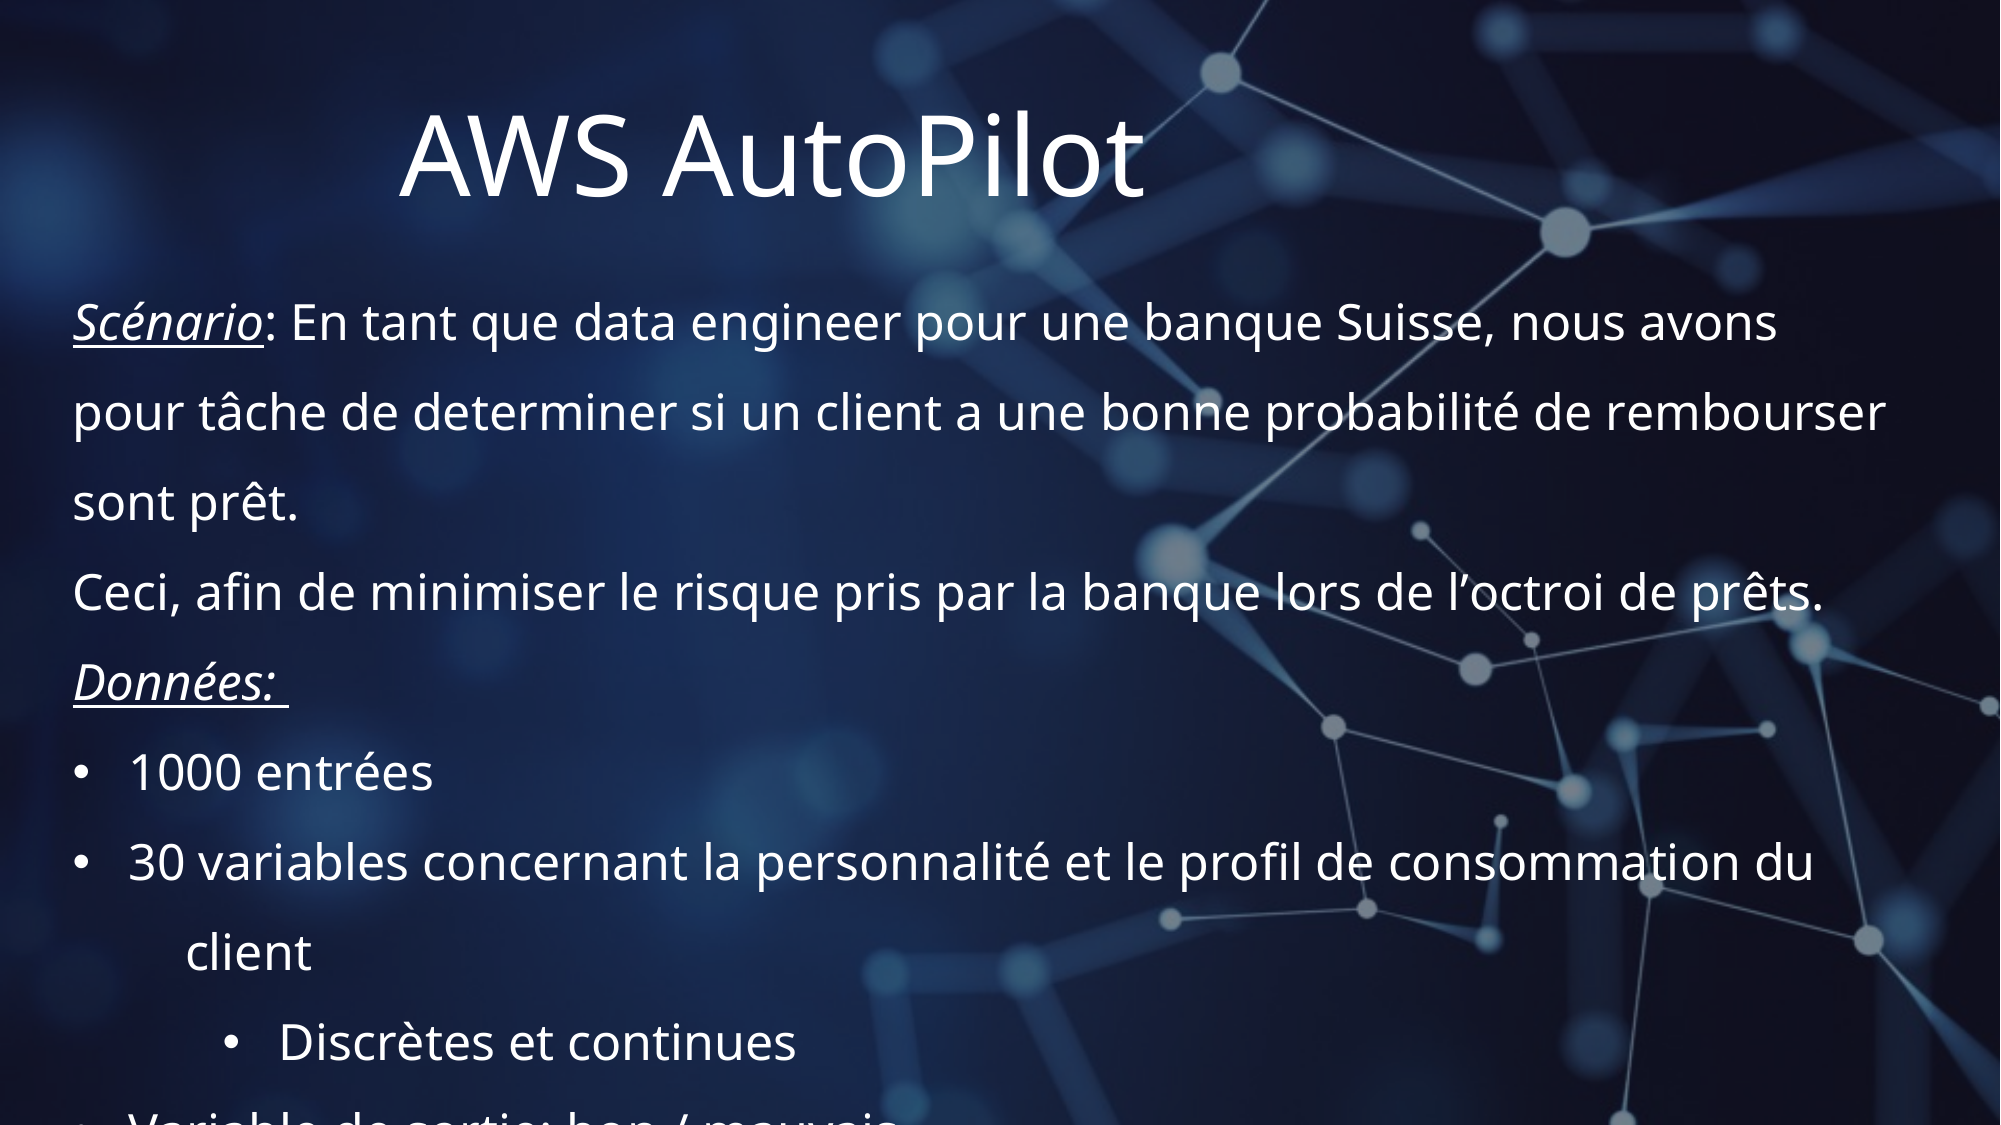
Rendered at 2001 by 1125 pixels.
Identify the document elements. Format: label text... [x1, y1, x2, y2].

title AWS AutoPilot [23, 32, 1524, 222]
text_box Scénario: En tant que data engineer pour une banque Suisse, nous avons pour tâche de determiner si un client a une bonne probabilité de rembourser sont prêt. Ceci, afin de minimiser le risque pris par la banque lors de l’octroi de prêts. Données: 1000 entrées 30 variables concernant la personnalité et le profil de consommation du client Discrètes et continues Variable de sortie: bon / mauvais [57, 253, 1919, 1125]
picture [0, 0, 2000, 1125]
